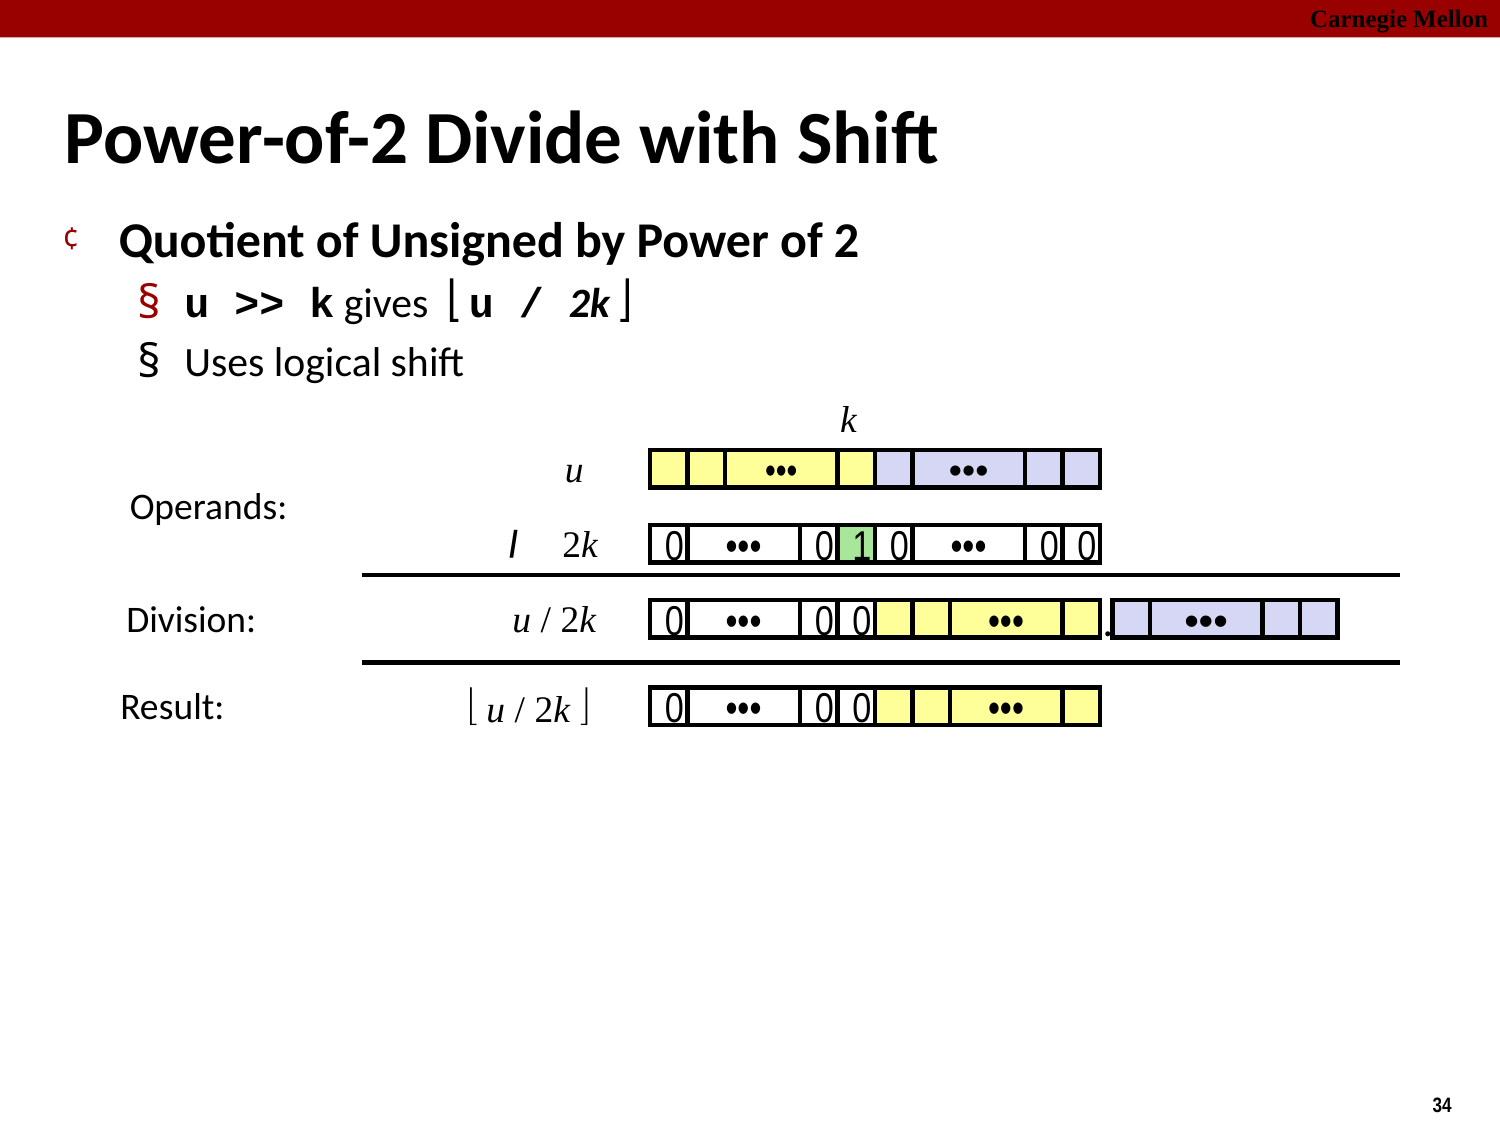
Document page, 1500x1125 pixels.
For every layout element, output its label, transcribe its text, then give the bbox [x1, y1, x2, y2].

text_box 0 [650, 687, 688, 725]
text_box ••• [688, 600, 800, 638]
text_box ••• [912, 525, 1025, 563]
text_box [1263, 600, 1338, 638]
text_box 0 [650, 525, 687, 563]
text_box Result: [105, 674, 240, 735]
text_box u / 2k [497, 587, 611, 648]
text_box ••• [912, 450, 1025, 488]
text_box 1 [837, 525, 875, 563]
text_box 0 [800, 687, 837, 725]
text_box [838, 450, 912, 488]
text_box [875, 687, 950, 725]
text_box  u / 2k  [452, 678, 605, 738]
text_box [1128, 600, 1149, 638]
text_box [875, 600, 950, 638]
text_box ••• [950, 687, 1063, 725]
text_box [1025, 450, 1100, 488]
text_box 0 [1025, 525, 1062, 563]
text_box u [550, 437, 599, 498]
text_box Operands: [114, 474, 303, 535]
text_box 0 [800, 525, 837, 563]
text_box ••• [688, 687, 800, 725]
text_box ••• [950, 600, 1063, 638]
text_box 2k [547, 512, 613, 573]
text_box / [494, 512, 533, 573]
title Power-of-2 Divide with Shift [50, 80, 1425, 175]
text_box 0 [1062, 525, 1100, 563]
text_box 0 [800, 600, 837, 638]
list Quotient of Unsigned by Power of 2 u >> k gives  u / 2k  Uses logical shift [47, 200, 1411, 409]
text_box 0 [875, 525, 912, 563]
text_box 0 [837, 600, 875, 638]
text_box Division: [111, 587, 280, 648]
text_box ••• [687, 525, 800, 563]
text_box [1063, 687, 1100, 725]
text_box [650, 450, 725, 488]
text_box ••• [1149, 600, 1263, 638]
text_box ••• [725, 450, 838, 488]
text_box [1063, 600, 1087, 638]
text_box . [1087, 587, 1128, 653]
text_box 0 [650, 600, 688, 638]
text_box 0 [837, 687, 875, 725]
text_box k [825, 387, 872, 448]
